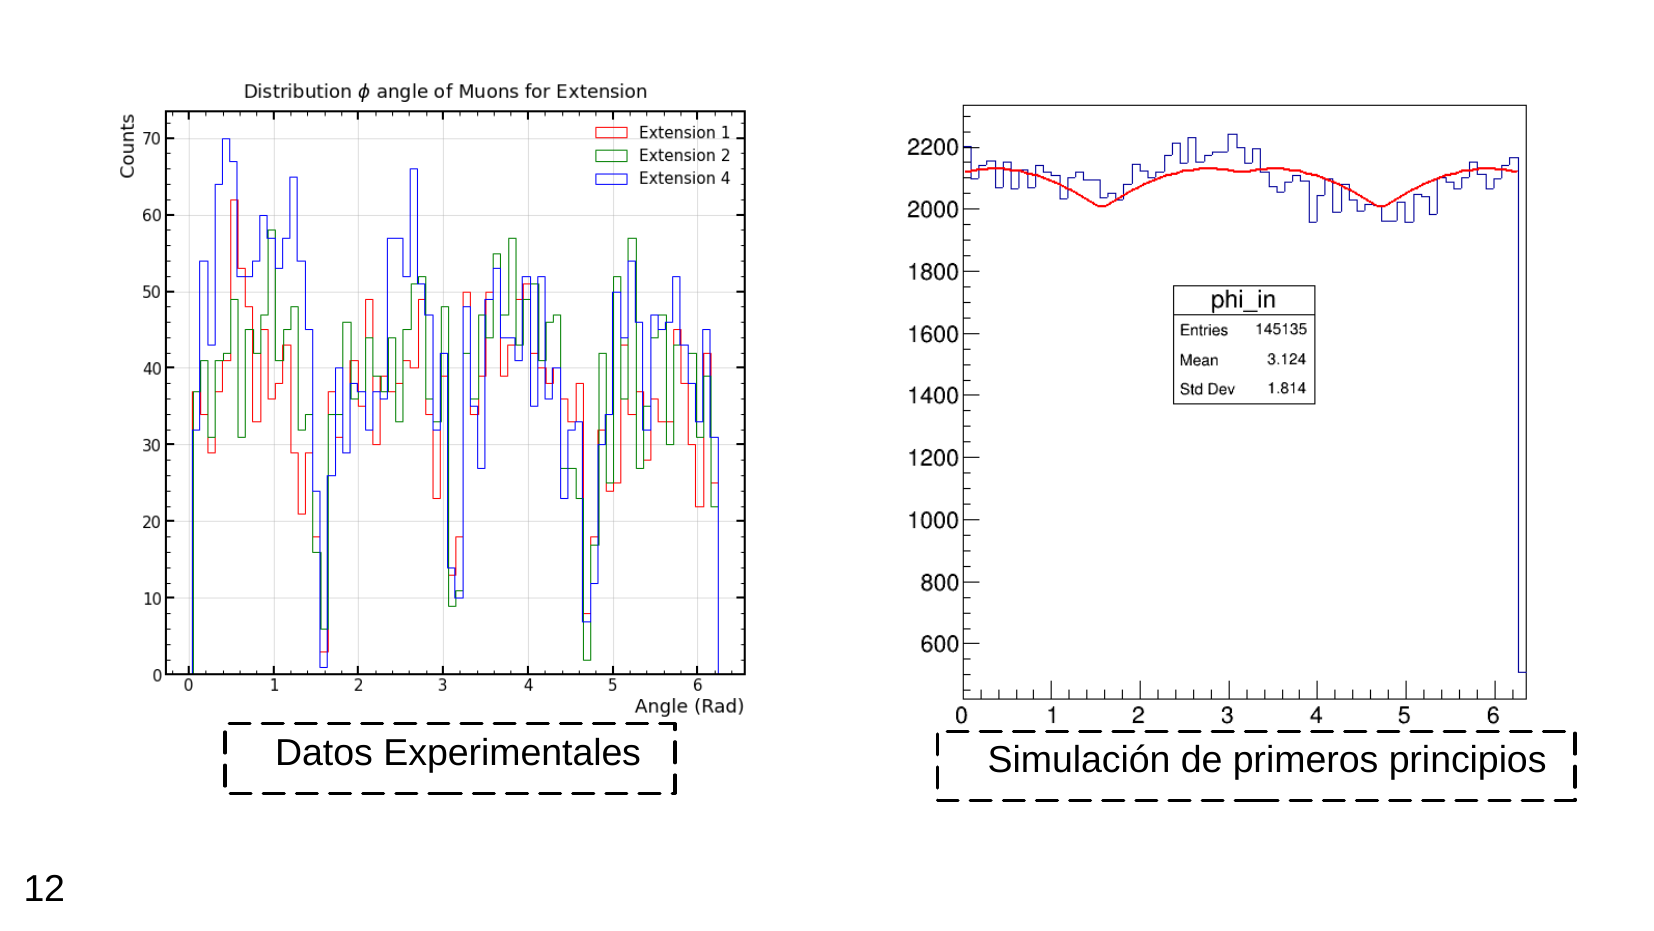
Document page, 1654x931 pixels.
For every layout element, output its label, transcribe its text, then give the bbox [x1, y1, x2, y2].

text_box <number> [8, 860, 638, 931]
text_box Simulación de primeros principios [937, 731, 1576, 801]
picture [900, 87, 1538, 732]
picture [112, 74, 751, 724]
text_box Datos Experimentales [225, 723, 676, 794]
